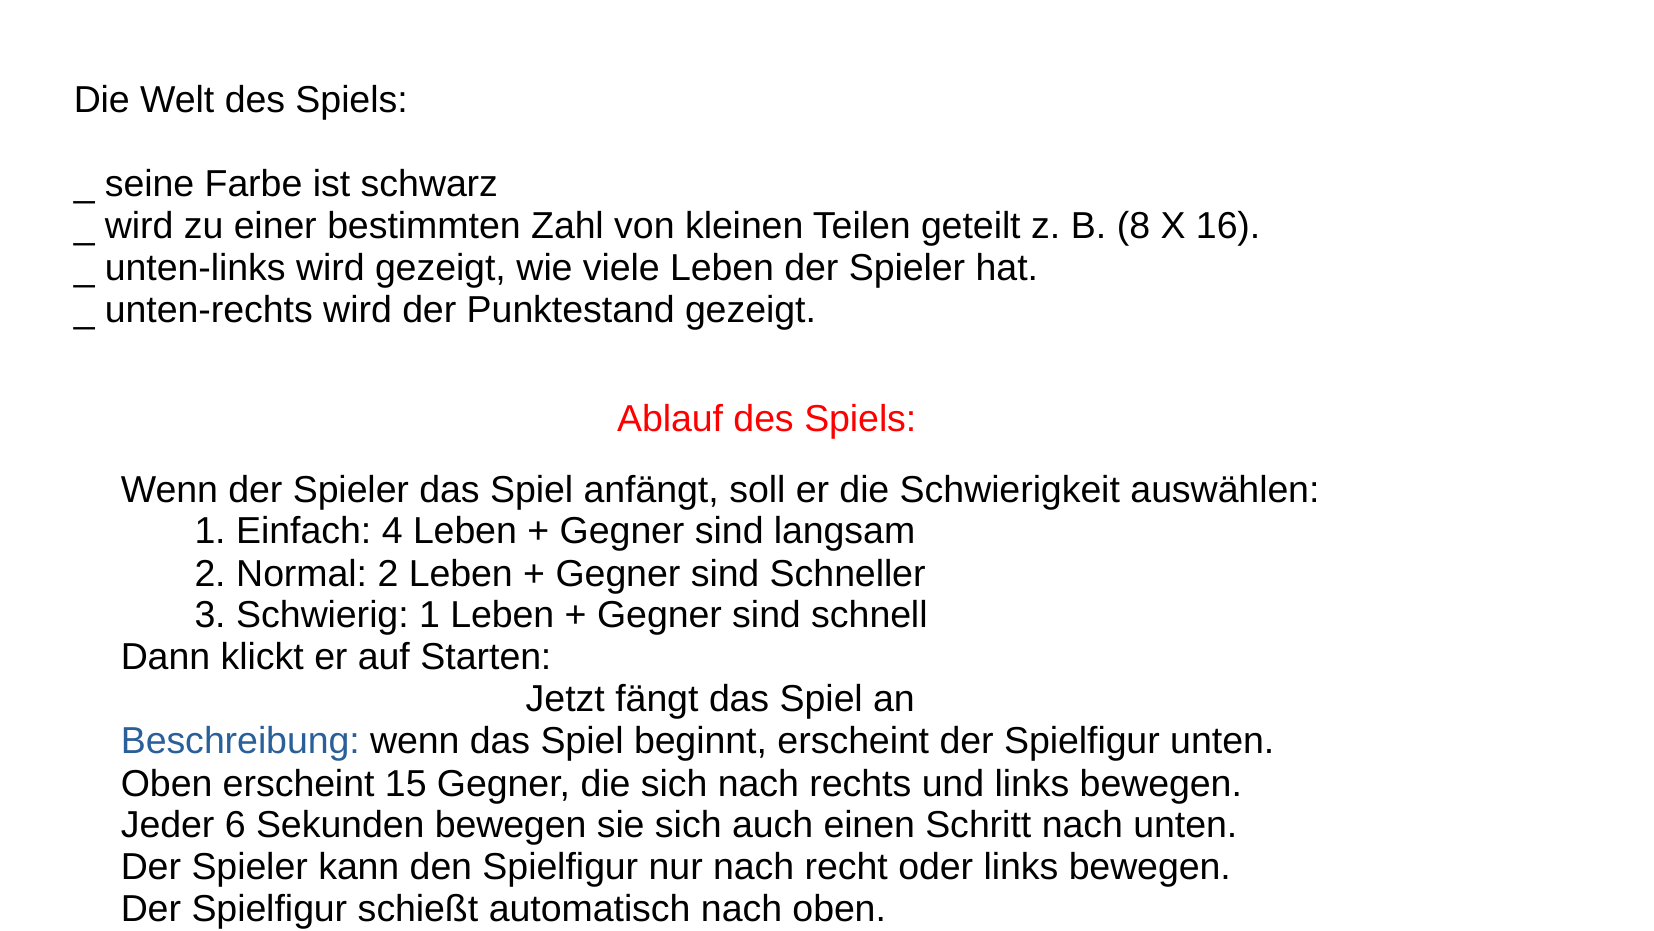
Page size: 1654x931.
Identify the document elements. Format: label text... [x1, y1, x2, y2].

text_box Die Welt des Spiels: _ seine Farbe ist schwarz _ wird zu einer bestimmten Zahl von kleinen Teilen geteilt z. B. (8 X 16). _ unten-links wird gezeigt, wie viele Leben der Spieler hat. _ unten-rechts wird der Punktestand gezeigt. [59, 70, 1277, 338]
text_box Wenn der Spieler das Spiel anfängt, soll er die Schwierigkeit auswählen: 1. Einfach: 4 Leben + Gegner sind langsam 2. Normal: 2 Leben + Gegner sind Schneller 3. Schwierig: 1 Leben + Gegner sind schnell Dann klickt er auf Starten: Jetzt fängt das Spiel an Beschreibung: wenn das Spiel beginnt, erscheint der Spielfigur unten. Oben erscheint 15 Gegner, die sich nach rechts und links bewegen. Jeder 6 Sekunden bewegen sie sich auch einen Schritt nach unten. Der Spieler kann den Spielfigur nur nach recht oder links bewegen. Der Spielfigur schießt automatisch nach oben. [106, 460, 1335, 931]
text_box Ablauf des Spiels: [602, 389, 932, 447]
